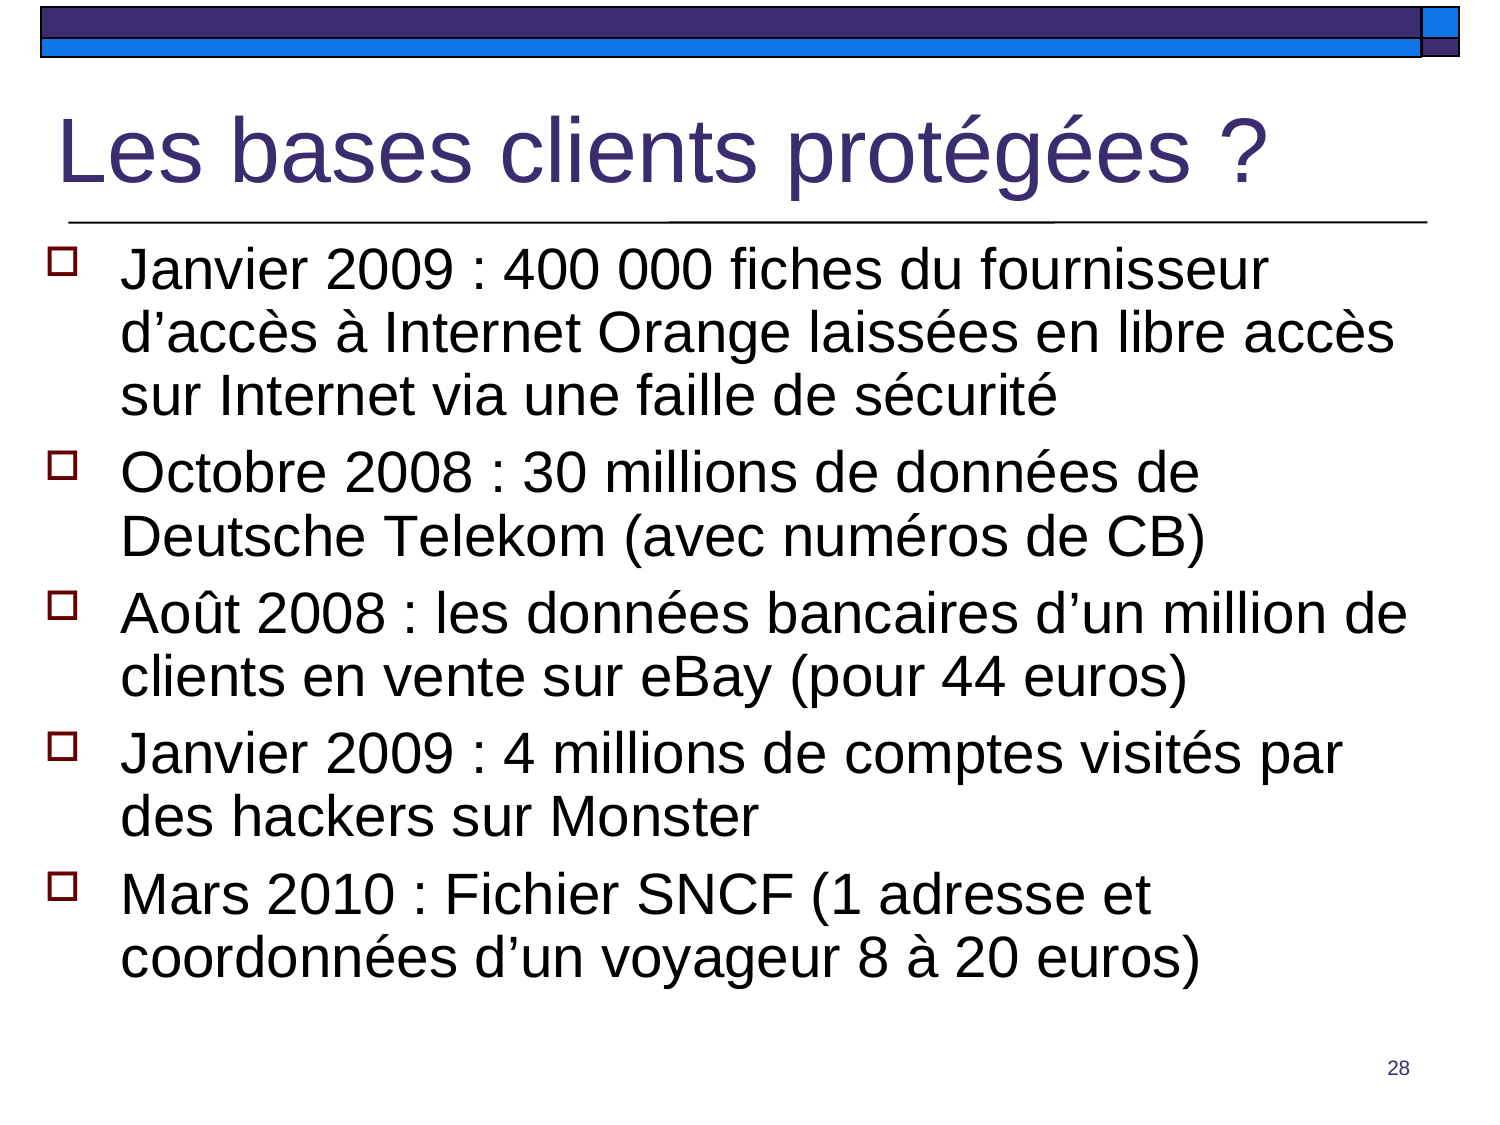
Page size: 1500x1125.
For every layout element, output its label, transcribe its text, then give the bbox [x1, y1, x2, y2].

text_box Janvier 2009 : 400 000 fiches du fournisseur d’accès à Internet Orange laissées en libre accès sur Internet via une faille de sécurité Octobre 2008 : 30 millions de données de Deutsche Telekom (avec numéros de CB) Août 2008 : les données bancaires d’un million de clients en vente sur eBay (pour 44 euros) Janvier 2009 : 4 millions de comptes visités par des hackers sur Monster Mars 2010 : Fichier SNCF (1 adresse et coordonnées d’un voyageur 8 à 20 euros) [29, 231, 1448, 1012]
text_box <numéro> [1112, 1046, 1426, 1101]
text_box Les bases clients protégées ? [41, 78, 1459, 209]
